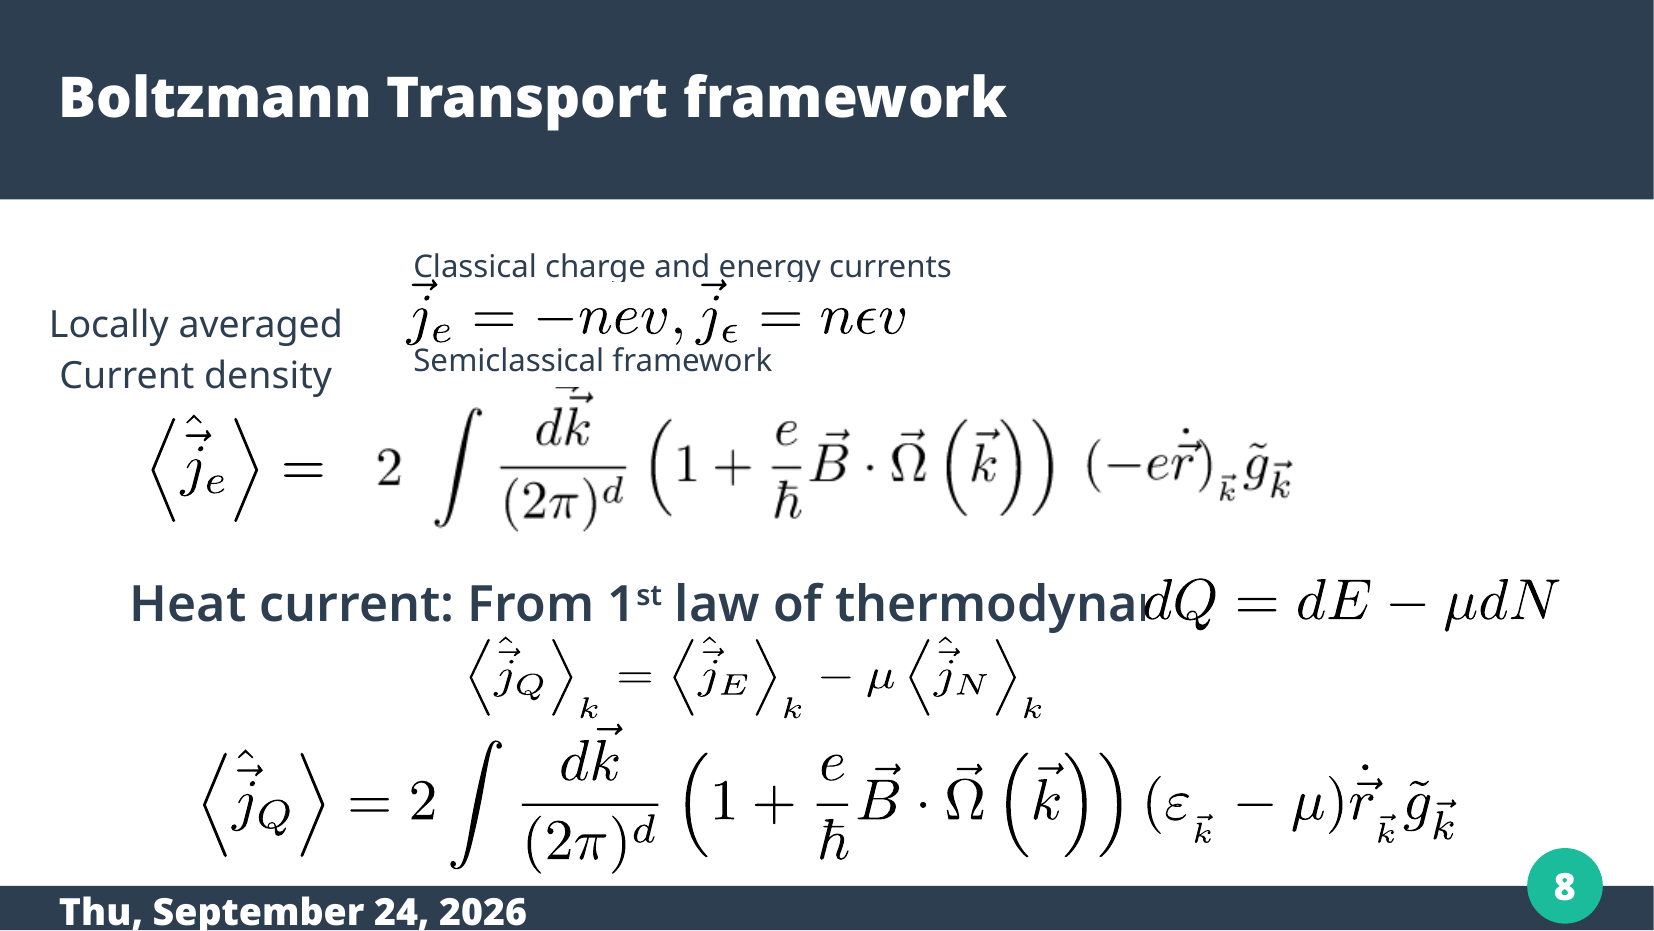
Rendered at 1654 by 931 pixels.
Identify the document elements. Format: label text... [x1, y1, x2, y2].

title Boltzmann Transport framework [59, 37, 1595, 155]
text_box [147, 414, 323, 523]
list Heat current: From 1st law of thermodynamics, [59, 567, 1595, 864]
text_box [199, 723, 1457, 874]
text_box [1144, 578, 1560, 632]
text_box [404, 279, 906, 346]
picture [1070, 402, 1313, 519]
picture [371, 439, 413, 498]
list Classical charge and energy currents Semiclassical framework [59, 243, 1595, 540]
picture [429, 387, 1066, 541]
text_box Locally averaged Current density [34, 287, 326, 410]
text_box [466, 636, 1042, 719]
